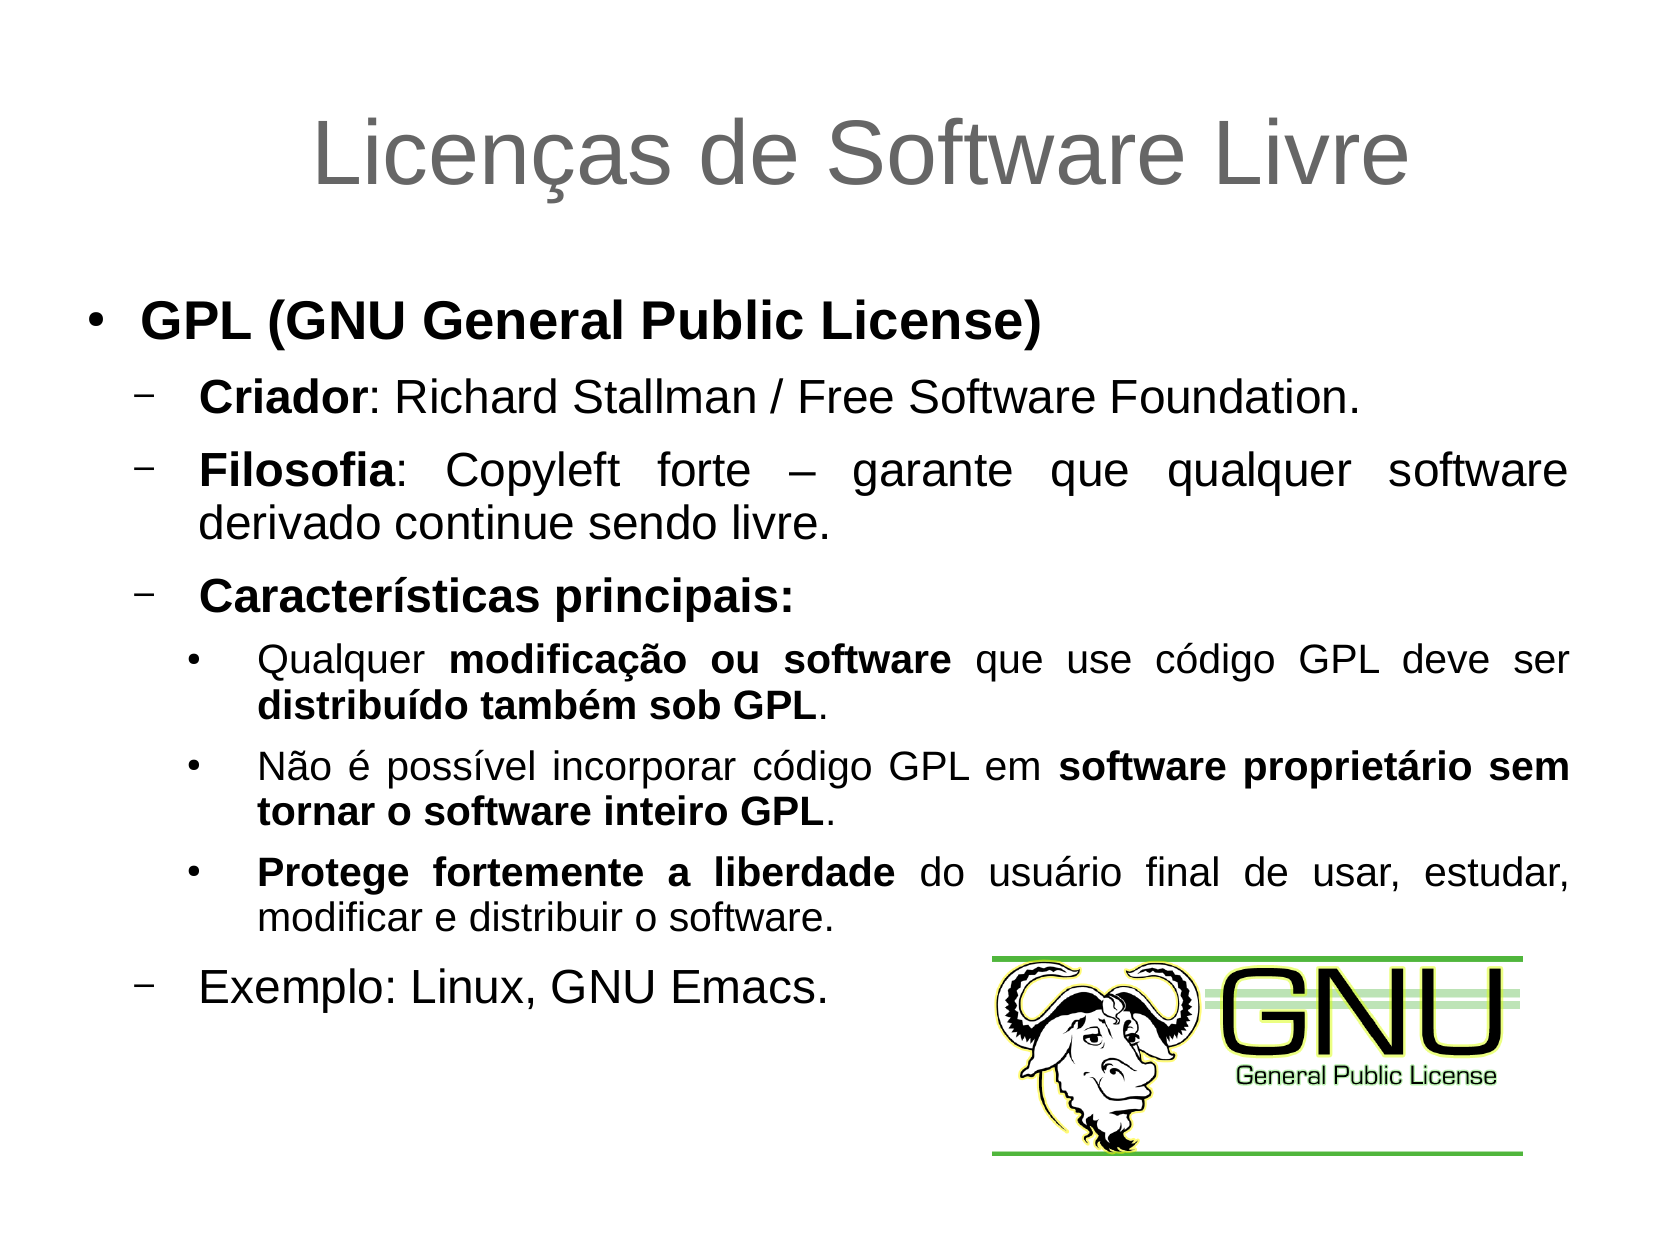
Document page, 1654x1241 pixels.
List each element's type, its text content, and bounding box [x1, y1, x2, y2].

title Licenças de Software Livre [82, 49, 1571, 257]
picture [992, 956, 1523, 1156]
list GPL (GNU General Public License) Criador: Richard Stallman / Free Software Foundation. Filosofia: Copyleft forte – garante que qualquer software derivado continue sendo livre. Características principais: Qualquer modificação ou software que use código GPL deve ser distribuído também sob GPL. Não é possível incorporar código GPL em software proprietário sem tornar o software inteiro GPL. Protege fortemente a liberdade do usuário final de usar, estudar, modificar e distribuir o software. Exemplo: Linux, GNU Emacs. [82, 290, 1571, 1016]
